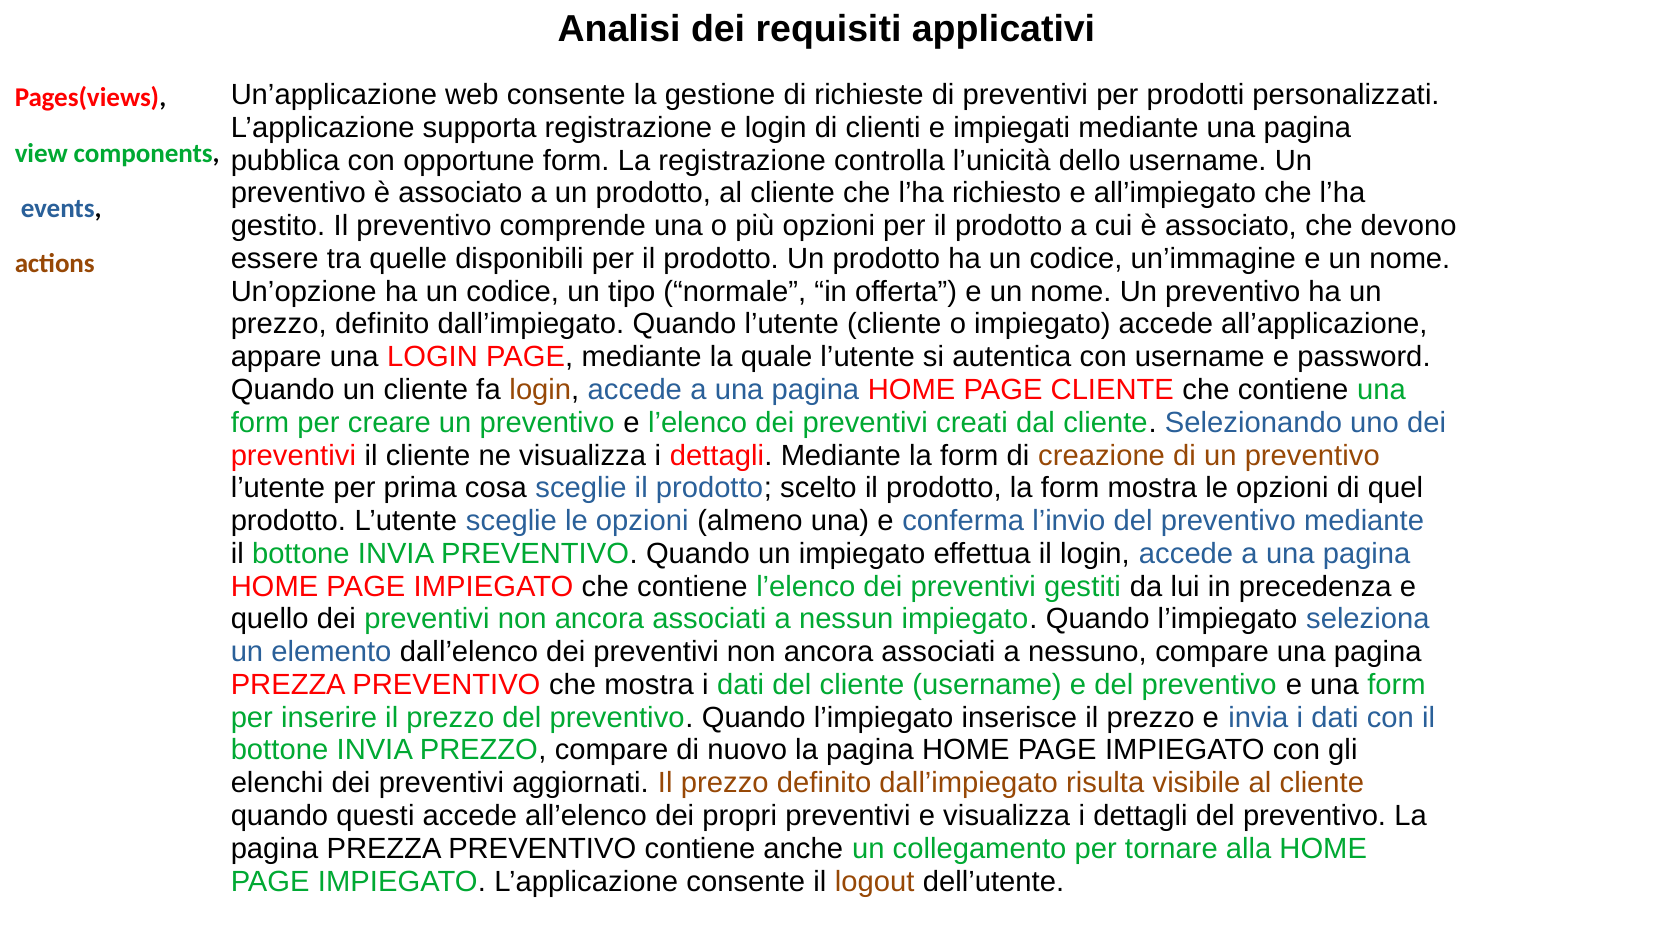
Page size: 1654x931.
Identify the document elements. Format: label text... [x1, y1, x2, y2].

text_box Un’applicazione web consente la gestione di richieste di preventivi per prodotti personalizzati. L’applicazione supporta registrazione e login di clienti e impiegati mediante una pagina pubblica con opportune form. La registrazione controlla l’unicità dello username. Un preventivo è associato a un prodotto, al cliente che l’ha richiesto e all’impiegato che l’ha gestito. Il preventivo comprende una o più opzioni per il prodotto a cui è associato, che devono essere tra quelle disponibili per il prodotto. Un prodotto ha un codice, un’immagine e un nome. Un’opzione ha un codice, un tipo (“normale”, “in offerta”) e un nome. Un preventivo ha un prezzo, definito dall’impiegato. Quando l’utente (cliente o impiegato) accede all’applicazione, appare una LOGIN PAGE, mediante la quale l’utente si autentica con username e password. Quando un cliente fa login, accede a una pagina HOME PAGE CLIENTE che contiene una form per creare un preventivo e l’elenco dei preventivi creati dal cliente. Selezionando uno dei preventivi il cliente ne visualizza i dettagli. Mediante la form di creazione di un preventivo l’utente per prima cosa sceglie il prodotto; scelto il prodotto, la form mostra le opzioni di quel prodotto. L’utente sceglie le opzioni (almeno una) e conferma l’invio del preventivo mediante il bottone INVIA PREVENTIVO. Quando un impiegato effettua il login, accede a una pagina HOME PAGE IMPIEGATO che contiene l’elenco dei preventivi gestiti da lui in precedenza e quello dei preventivi non ancora associati a nessun impiegato. Quando l’impiegato seleziona un elemento dall’elenco dei preventivi non ancora associati a nessuno, compare una pagina PREZZA PREVENTIVO che mostra i dati del cliente (username) e del preventivo e una form per inserire il prezzo del preventivo. Quando l’impiegato inserisce il prezzo e invia i dati con il bottone INVIA PREZZO, compare di nuovo la pagina HOME PAGE IMPIEGATO con gli elenchi dei preventivi aggiornati. Il prezzo definito dall’impiegato risulta visibile al cliente quando questi accede all’elenco dei propri preventivi e visualizza i dettagli del preventivo. La pagina PREZZA PREVENTIVO contiene anche un collegamento per tornare alla HOME PAGE IMPIEGATO. L’applicazione consente il logout dell’utente. [216, 48, 1479, 928]
text_box Pages(views), view components, events, actions [0, 75, 263, 375]
text_box Analisi dei requisiti applicativi [208, 0, 1446, 57]
